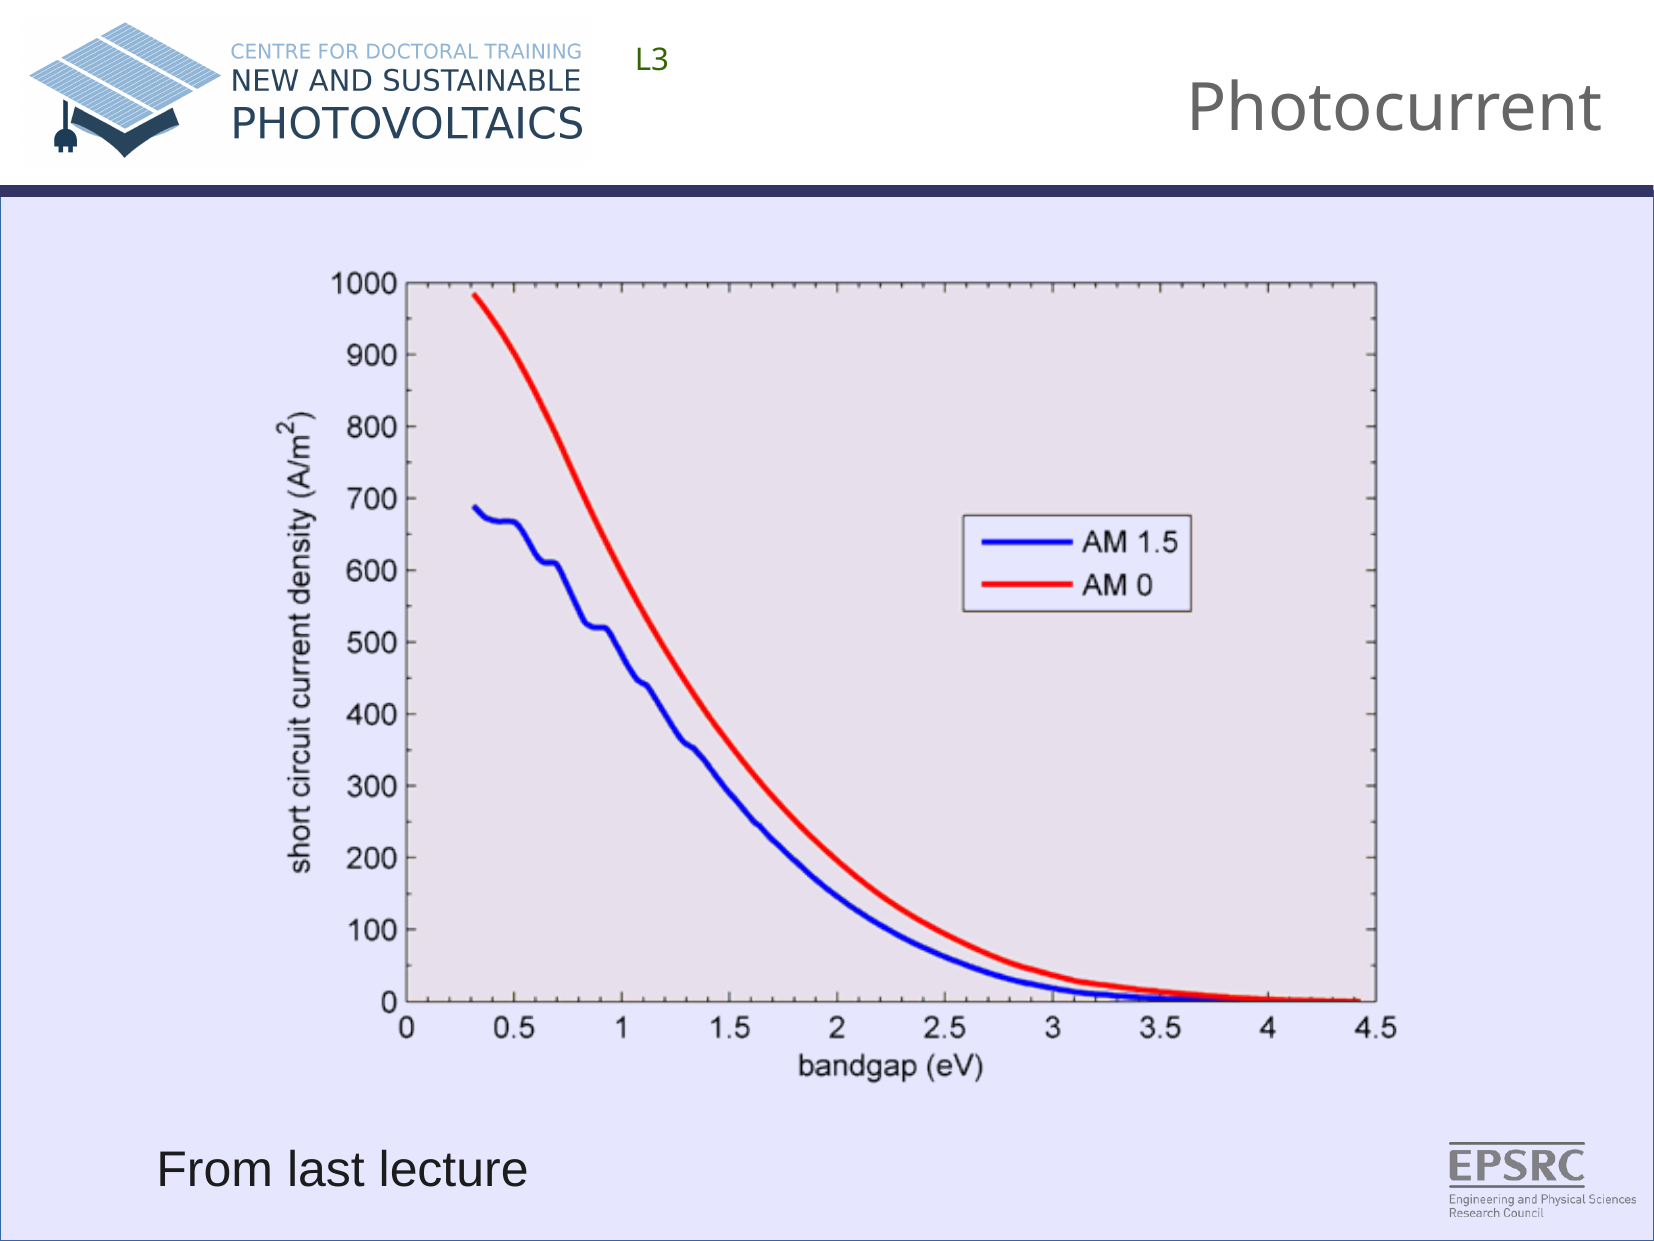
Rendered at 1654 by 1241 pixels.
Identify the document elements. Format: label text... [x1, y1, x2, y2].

text_box Photocurrent [767, 52, 1619, 142]
picture [165, 215, 1491, 1123]
text_box L3 [620, 29, 880, 80]
picture [19, 17, 591, 166]
text_box [0, 197, 1654, 1241]
picture [1449, 1142, 1636, 1217]
text_box From last lecture [141, 1133, 544, 1205]
